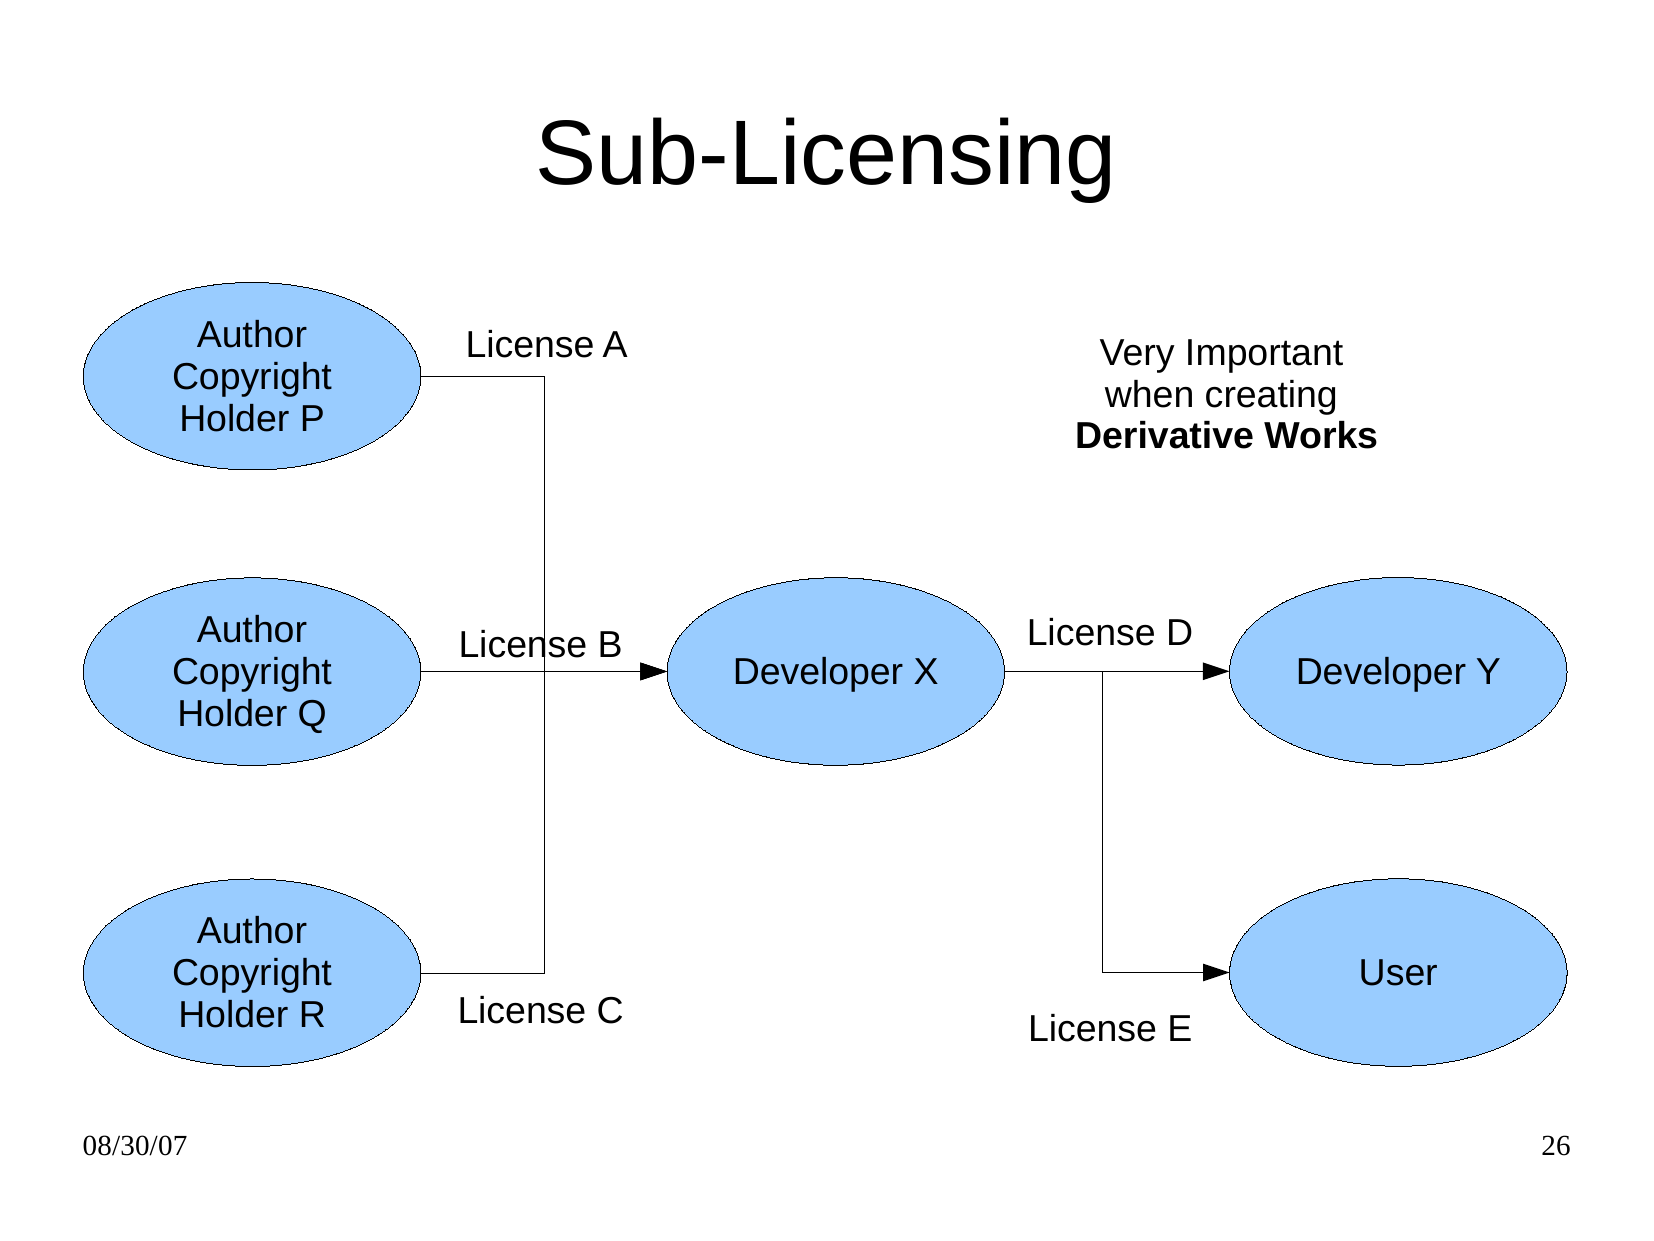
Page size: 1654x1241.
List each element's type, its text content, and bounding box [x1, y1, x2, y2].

text_box Author Copyright Holder Q [83, 577, 421, 766]
text_box Author Copyright Holder R [83, 878, 421, 1067]
text_box Very Important when creating Derivative Works [1020, 323, 1433, 465]
text_box User [1229, 878, 1568, 1067]
text_box License E [978, 999, 1242, 1057]
text_box Author Copyright Holder P [83, 282, 421, 470]
text_box License A [428, 316, 654, 374]
text_box Developer Y [1229, 577, 1568, 766]
text_box License B [422, 616, 648, 674]
text_box License D [978, 603, 1242, 661]
text_box License C [422, 982, 648, 1040]
text_box Developer X [667, 577, 1005, 766]
title Sub-Licensing [82, 49, 1571, 257]
